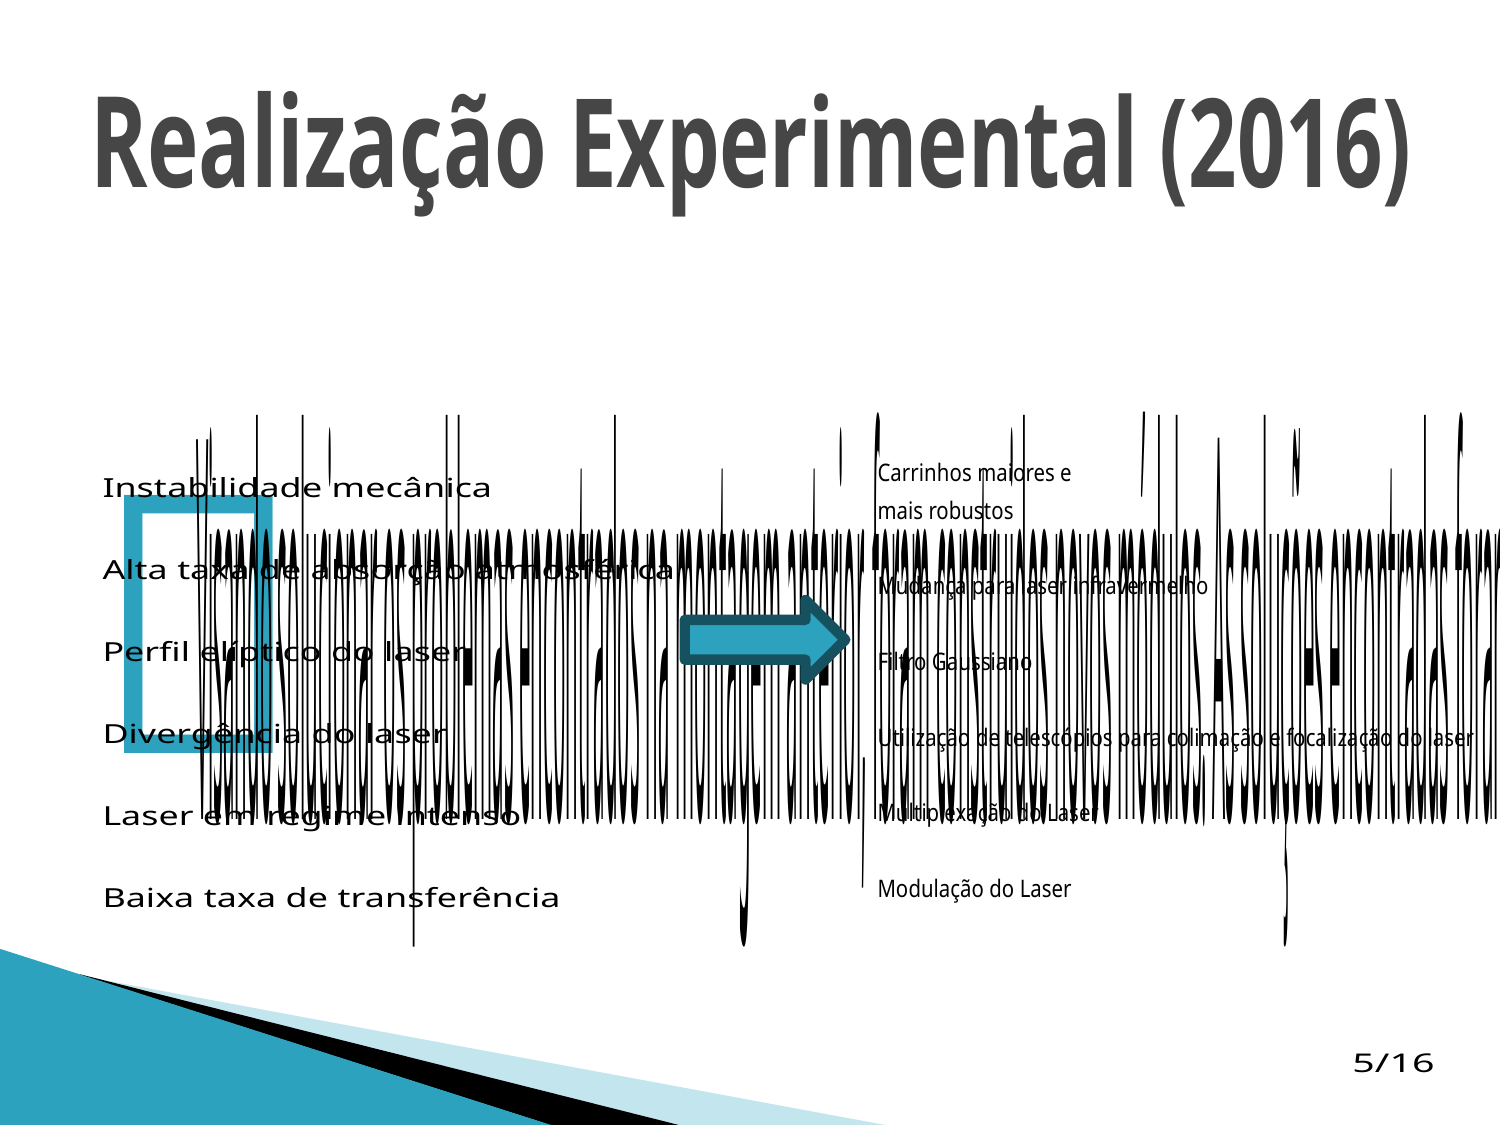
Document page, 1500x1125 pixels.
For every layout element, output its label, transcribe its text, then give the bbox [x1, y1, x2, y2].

text_box 5/16 [1337, 1037, 1450, 1089]
title Realização Experimental (2016) [75, 45, 1426, 233]
text_box Instabilidade mecânica Alta taxa de absorção atmosférica Perfil elíptico do laser Divergência do laser Laser em regime intenso Baixa taxa de transferência [87, 462, 688, 926]
text_box [684, 600, 846, 680]
list Visando solucionar os problemas encontrados na montagem anterior, foram construidos novos módulos. As soluções encontradas foram: [75, 243, 1426, 986]
text_box Carrinhos maiores e mais robustos Mudança para laser infravermelho Filtro Gaussiano Utilização de telescópios para colimação e focalização do laser Multiplexação do Laser Modulação do Laser [862, 448, 1488, 911]
